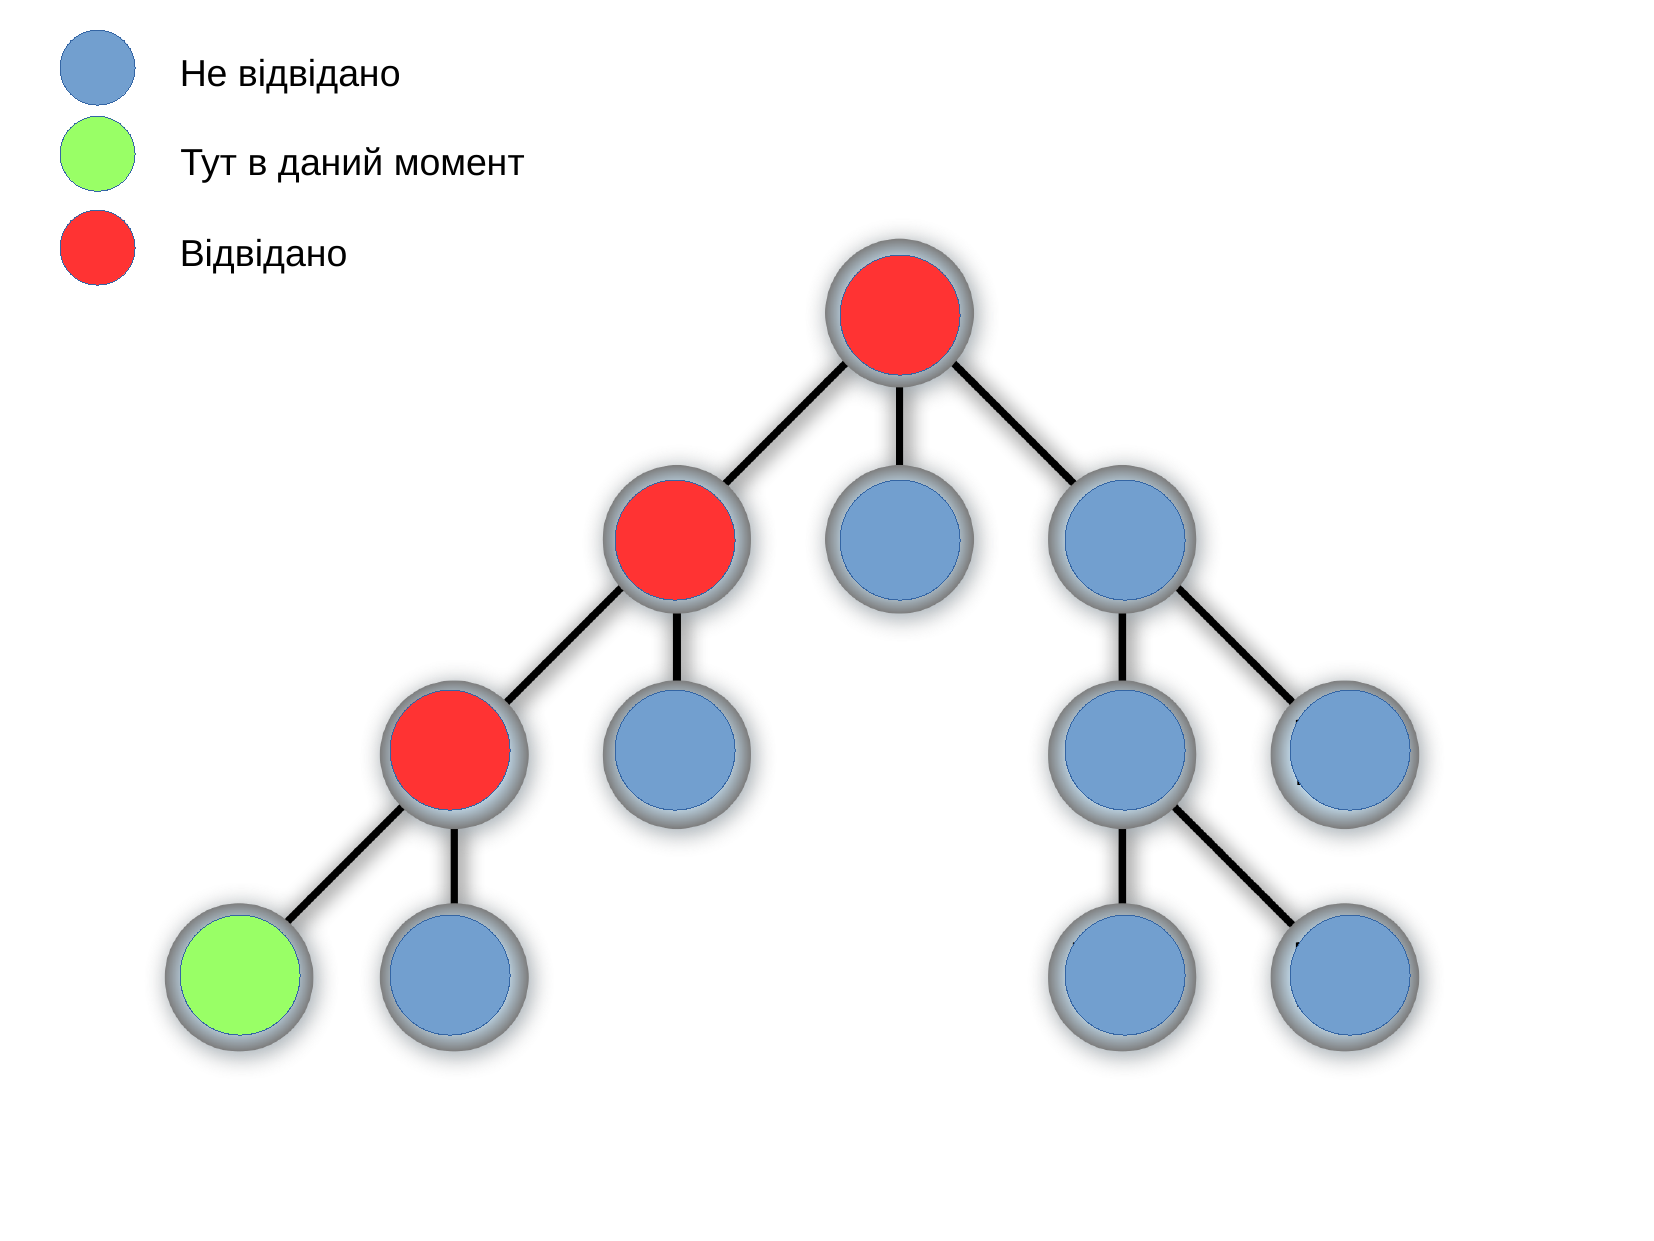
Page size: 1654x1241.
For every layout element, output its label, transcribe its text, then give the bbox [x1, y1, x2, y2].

text_box [1065, 480, 1186, 601]
text_box [1065, 690, 1186, 811]
text_box [1290, 915, 1411, 1036]
text_box [60, 116, 136, 192]
text_box [840, 480, 961, 601]
text_box Відвідано [165, 225, 363, 282]
text_box [60, 210, 136, 286]
text_box [840, 255, 961, 376]
text_box [60, 30, 136, 106]
text_box [390, 915, 511, 1036]
text_box Тут в даний момент [165, 134, 541, 192]
text_box [1290, 690, 1411, 811]
picture [120, 191, 1530, 1096]
text_box [180, 915, 301, 1036]
text_box [1065, 915, 1186, 1036]
text_box [615, 690, 736, 811]
text_box [390, 690, 511, 811]
text_box Не відвідано [165, 45, 416, 102]
text_box [615, 480, 736, 601]
